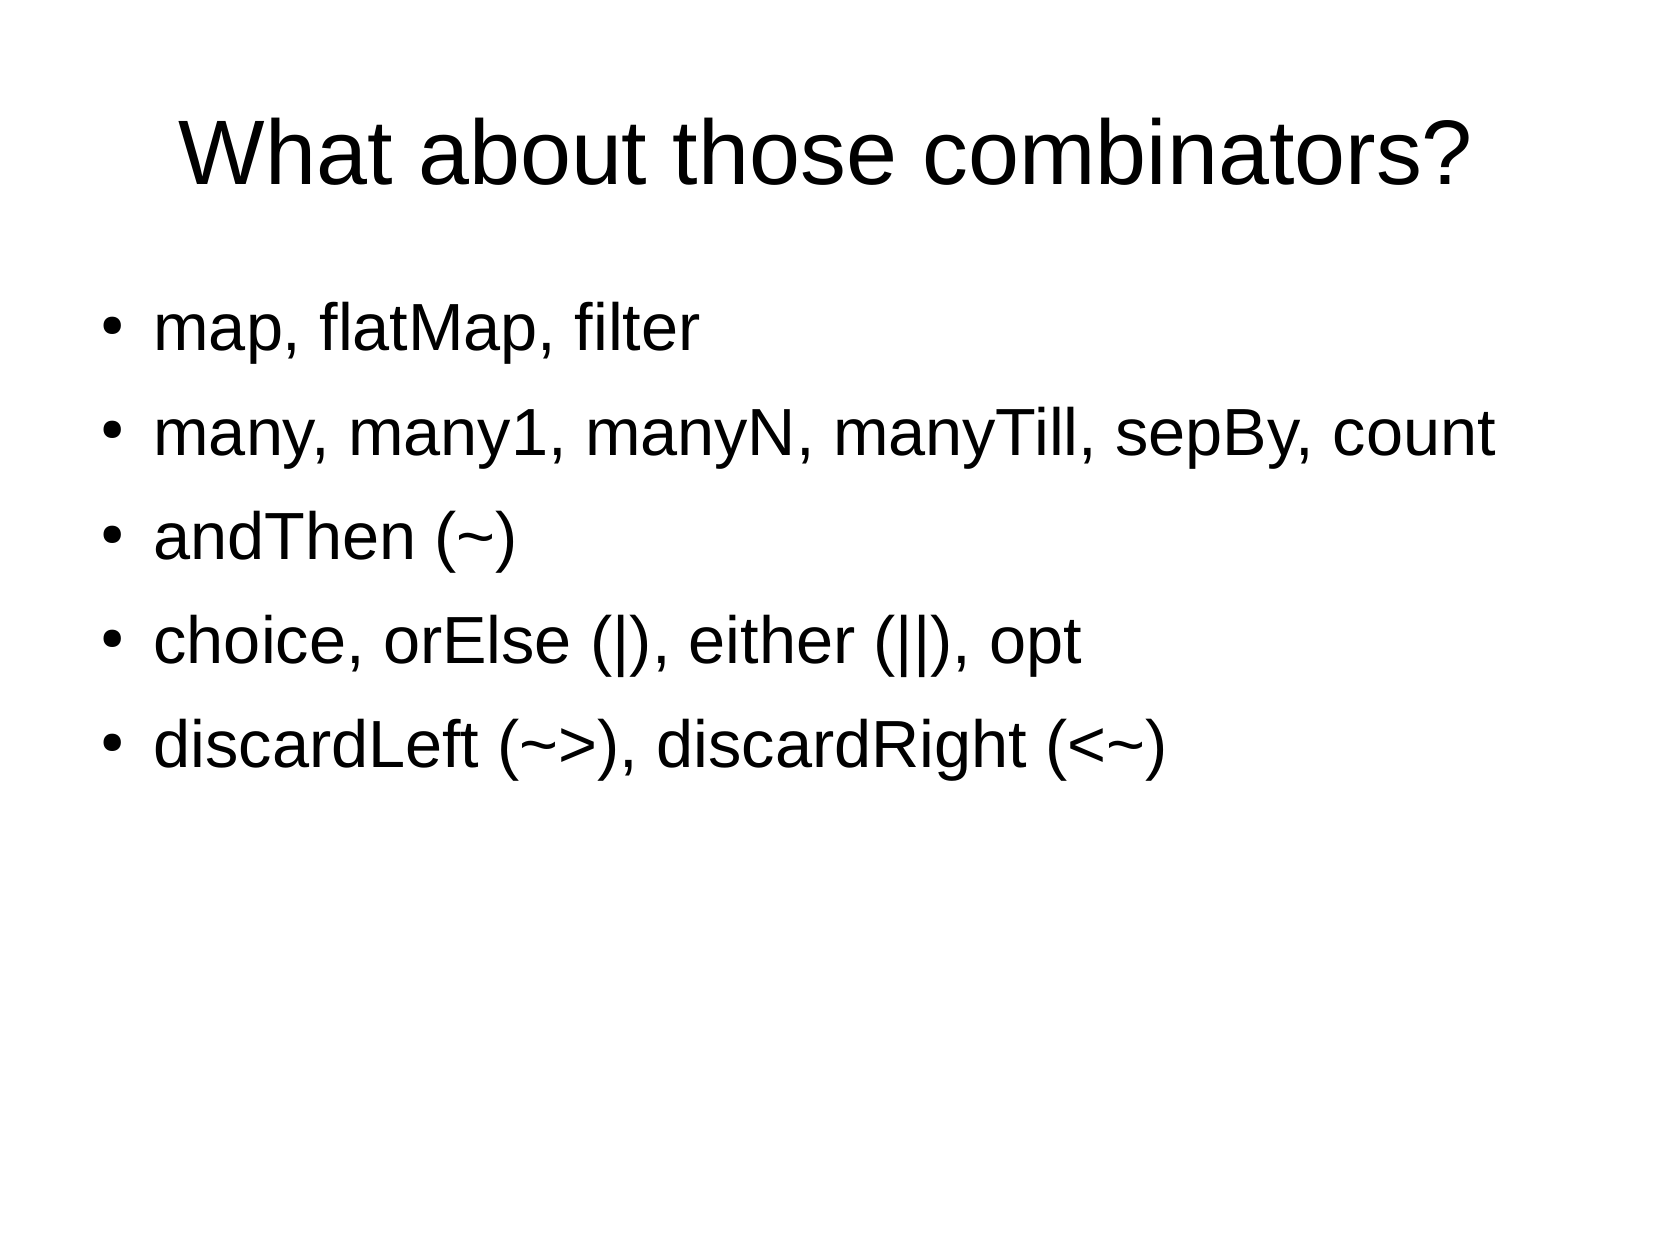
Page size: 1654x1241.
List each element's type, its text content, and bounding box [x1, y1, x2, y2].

list map, flatMap, filter many, many1, manyN, manyTill, sepBy, count andThen (~) choice, orElse (|), either (||), opt discardLeft (~>), discardRight (<~) [82, 290, 1538, 1010]
title What about those combinators? [82, 49, 1571, 257]
